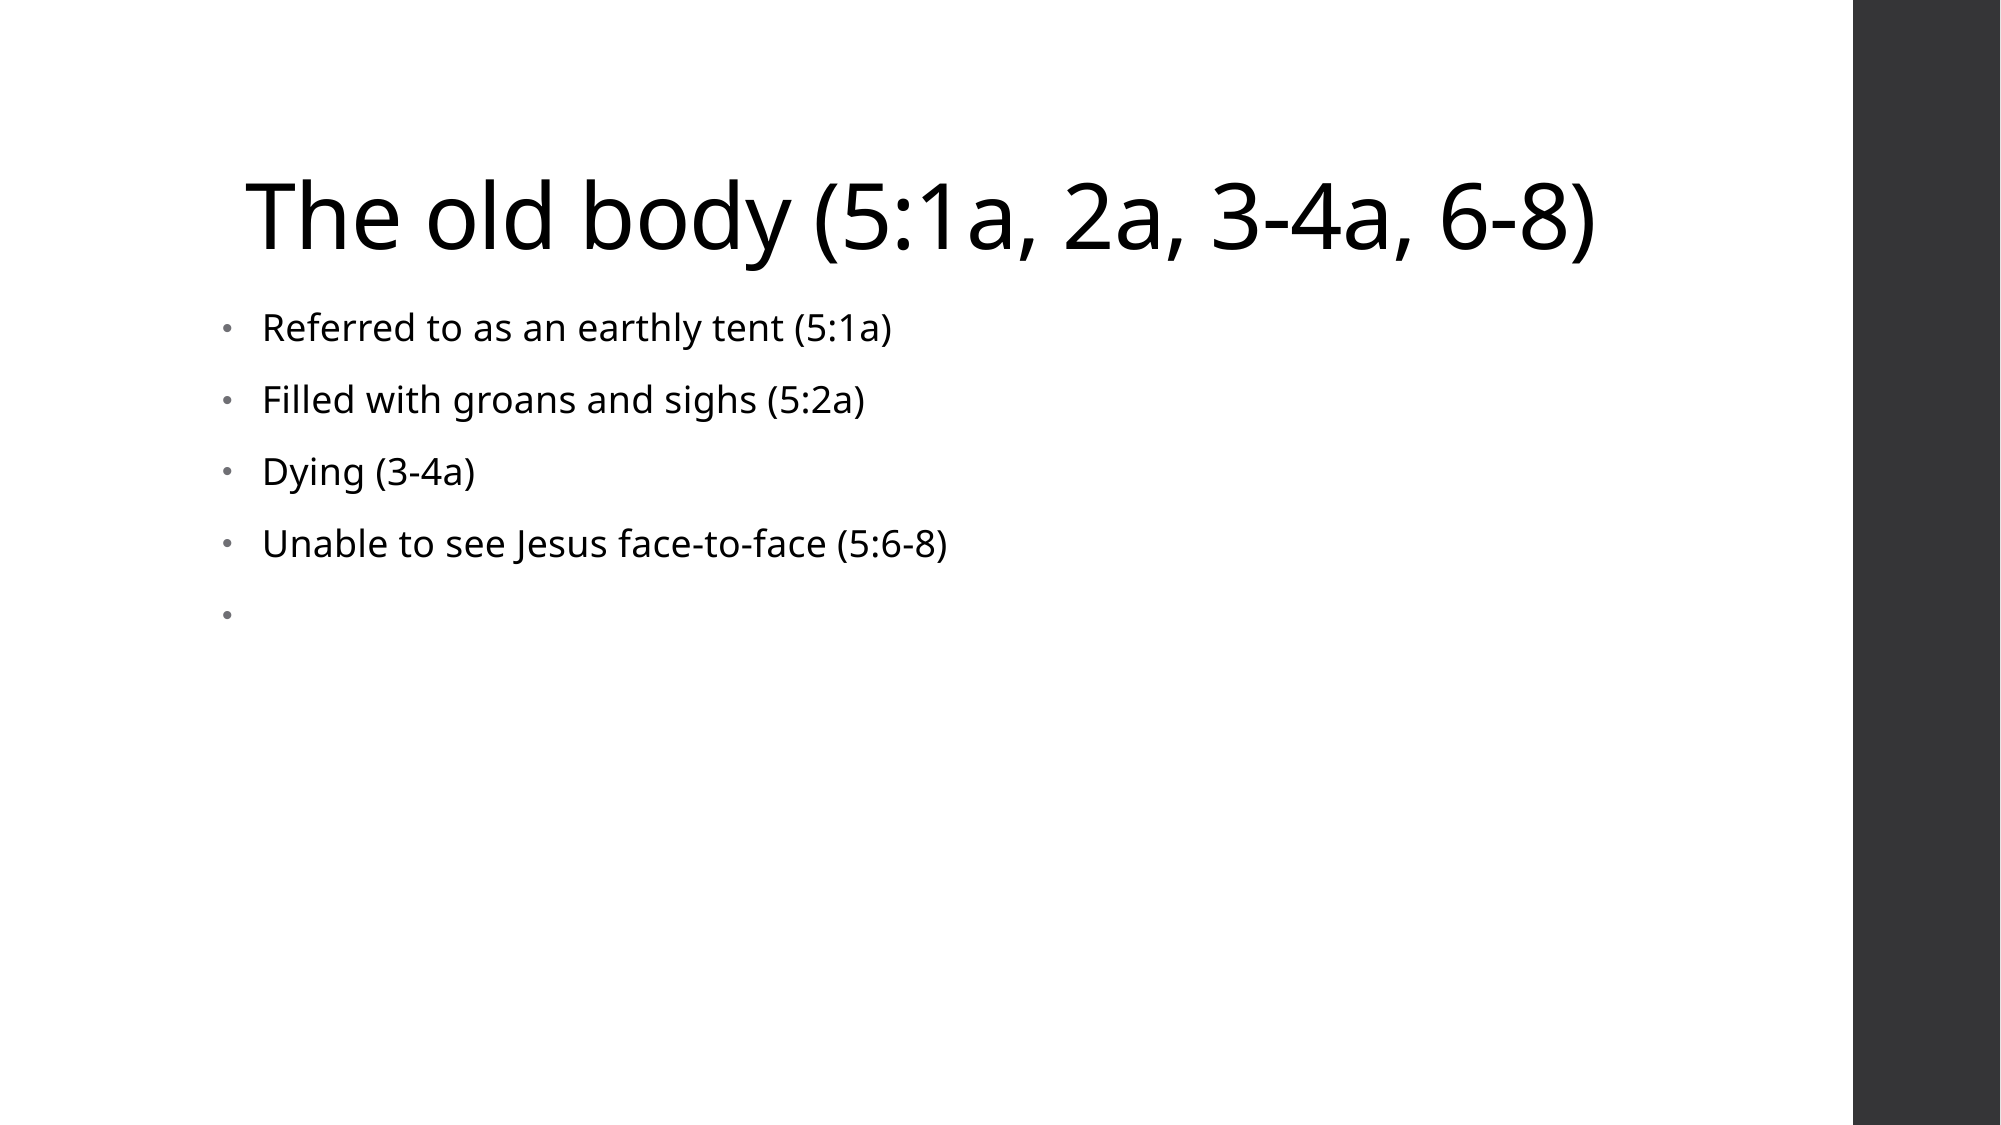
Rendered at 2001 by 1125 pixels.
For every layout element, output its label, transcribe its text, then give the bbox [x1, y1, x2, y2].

list Referred to as an earthly tent (5:1a) Filled with groans and sighs (5:2a) Dying (3-4a) Unable to see Jesus face-to-face (5:6-8) [206, 299, 1617, 1014]
title The old body (5:1a, 2a, 3-4a, 6-8) [206, 60, 1797, 278]
